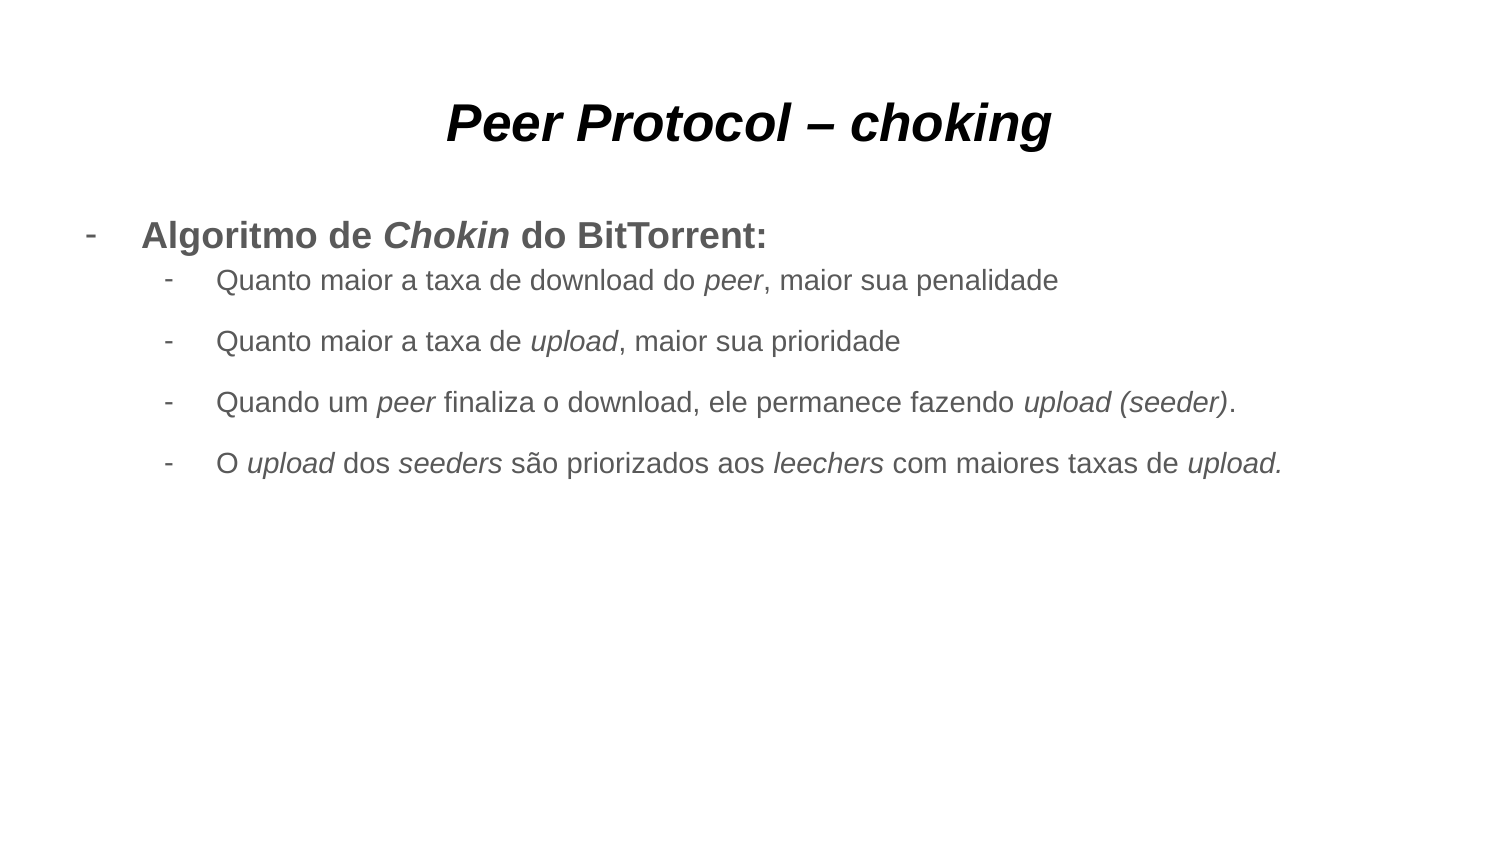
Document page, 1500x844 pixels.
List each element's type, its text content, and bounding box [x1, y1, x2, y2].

title Peer Protocol – choking [51, 72, 1449, 167]
list Algoritmo de Chokin do BitTorrent: Quanto maior a taxa de download do peer, maior sua penalidade Quanto maior a taxa de upload, maior sua prioridade Quando um peer finaliza o download, ele permanece fazendo upload (seeder). O upload dos seeders são priorizados aos leechers com maiores taxas de upload. [51, 189, 1449, 750]
